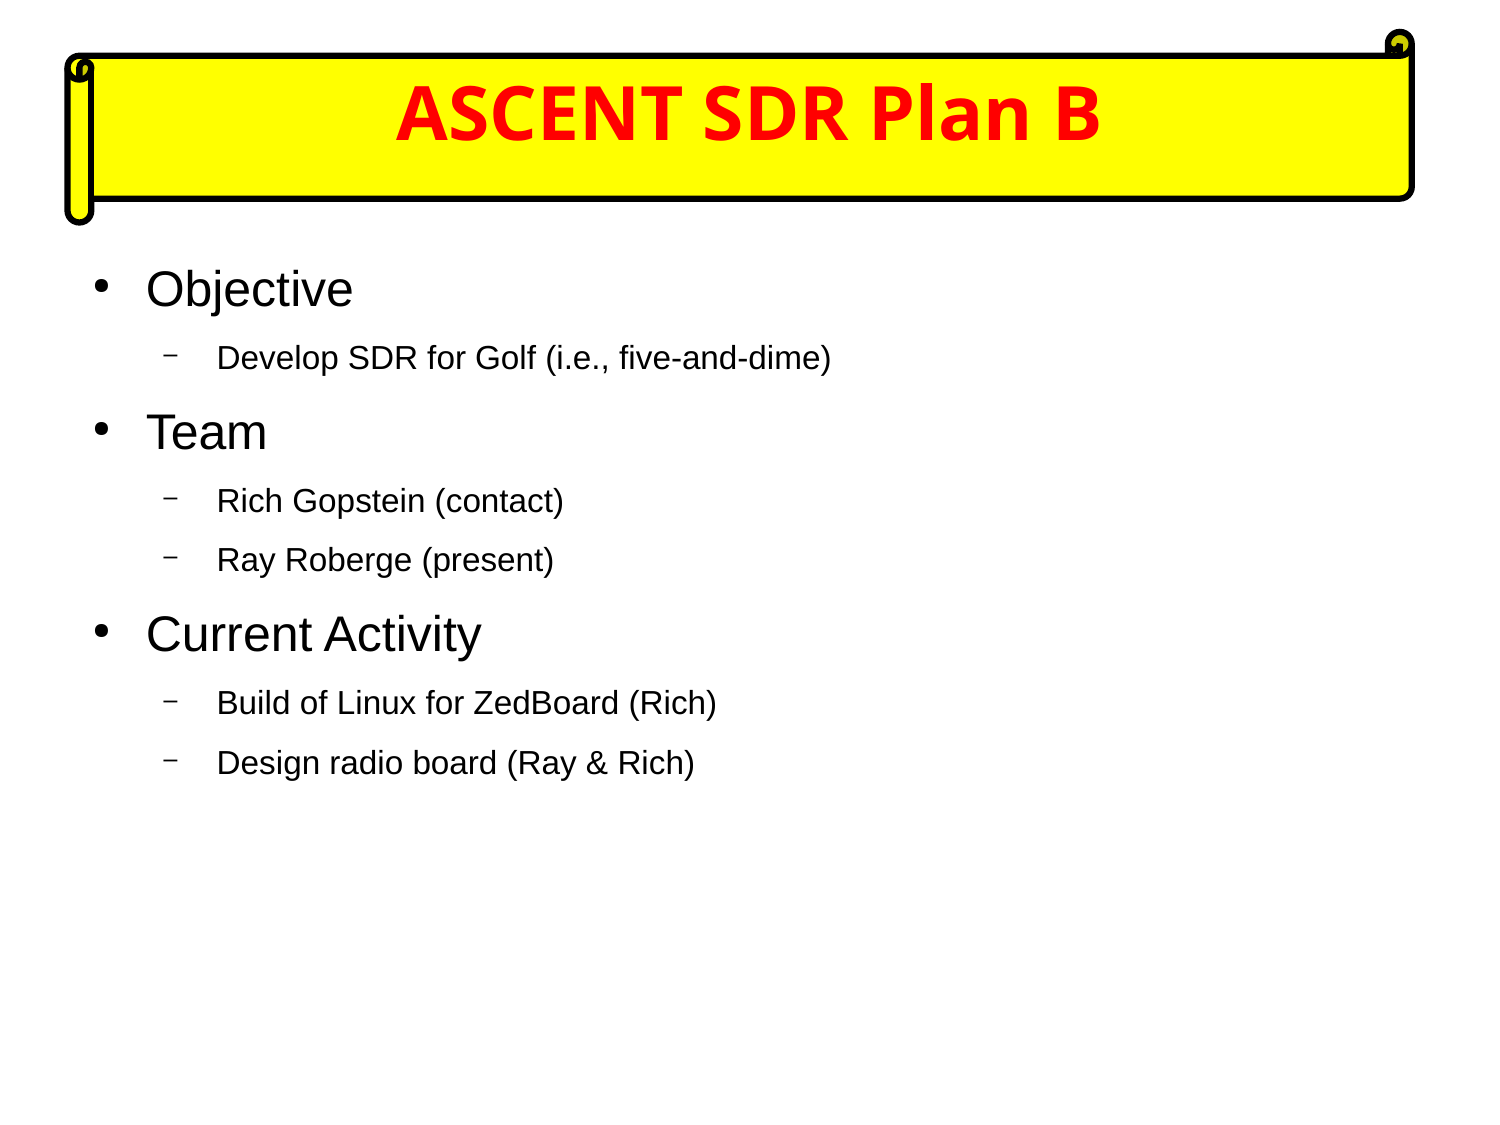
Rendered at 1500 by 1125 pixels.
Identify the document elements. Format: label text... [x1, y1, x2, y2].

text_box ASCENT SDR Plan B [0, 58, 1500, 164]
list Objective Develop SDR for Golf (i.e., five-and-dime) Team Rich Gopstein (contact) Ray Roberge (present) Current Activity Build of Linux for ZedBoard (Rich) Design radio board (Ray & Rich) [75, 263, 1425, 916]
text_box [67, 164, 1412, 223]
text_box [72, 31, 1412, 58]
